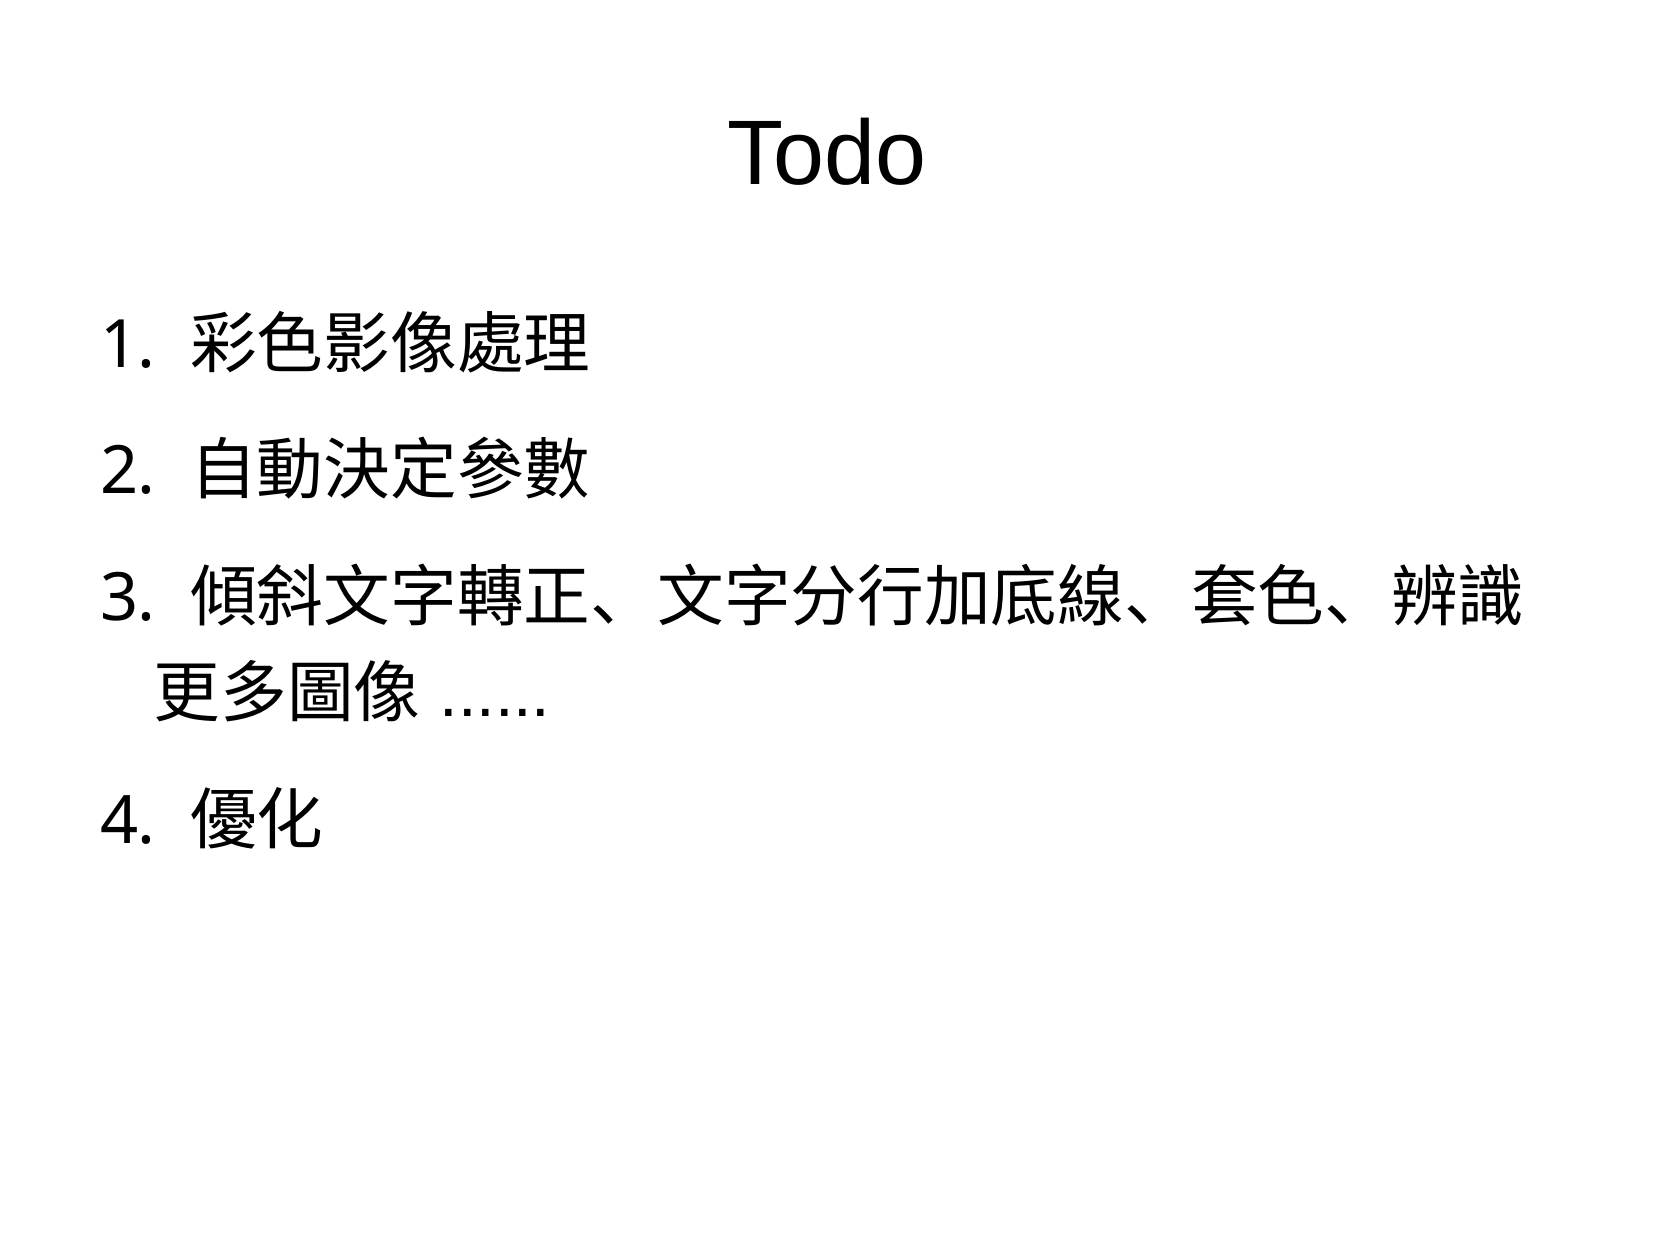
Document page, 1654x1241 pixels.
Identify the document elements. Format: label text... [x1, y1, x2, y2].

list 彩色影像處理 自動決定參數 傾斜文字轉正、文字分行加底線、套色、辨識更多圖像...... 優化 [82, 290, 1571, 1010]
title Todo [82, 49, 1571, 257]
